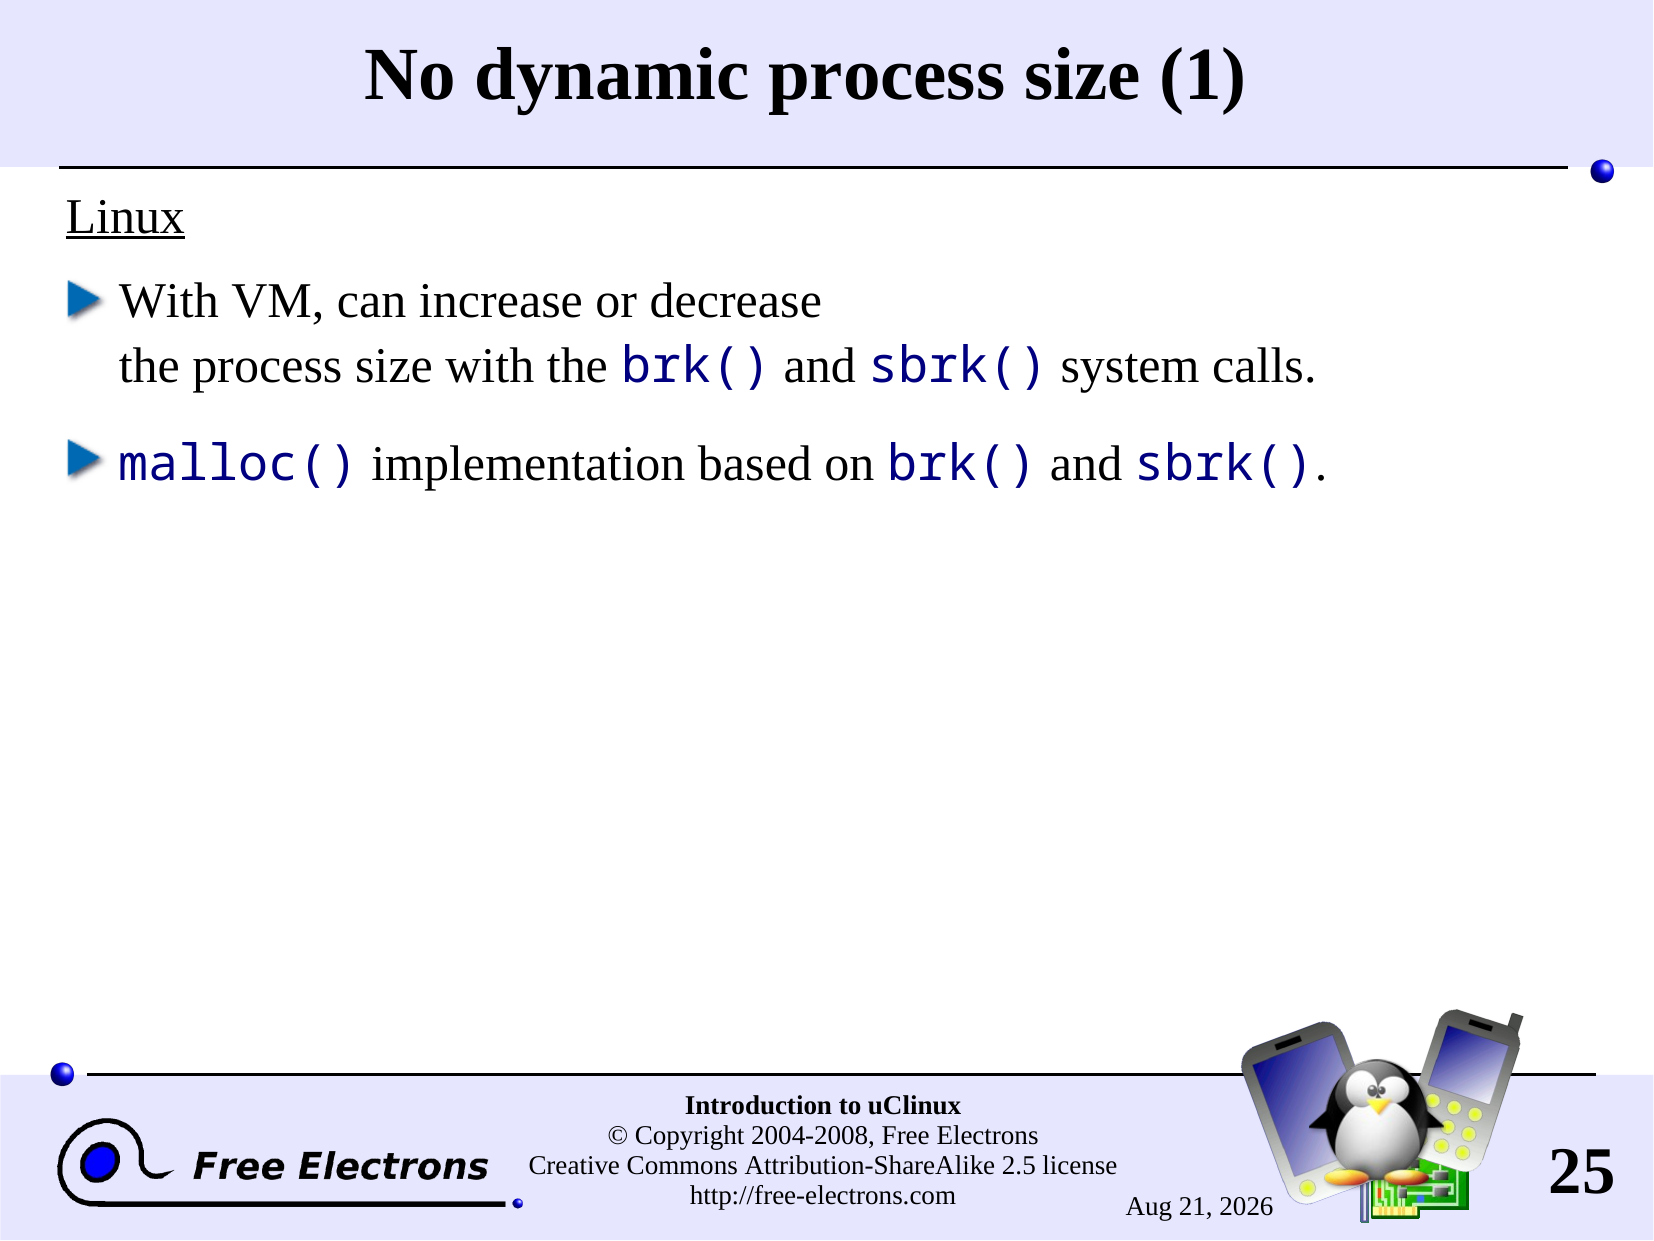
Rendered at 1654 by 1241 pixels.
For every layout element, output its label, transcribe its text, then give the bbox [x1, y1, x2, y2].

picture [50, 1107, 527, 1216]
list Linux With VM, can increase or decrease the process size with the brk() and sbrk() system calls. malloc() implementation based on brk() and sbrk(). [47, 188, 1589, 1039]
title No dynamic process size (1) [60, 25, 1551, 124]
picture [1225, 1039, 1530, 1241]
